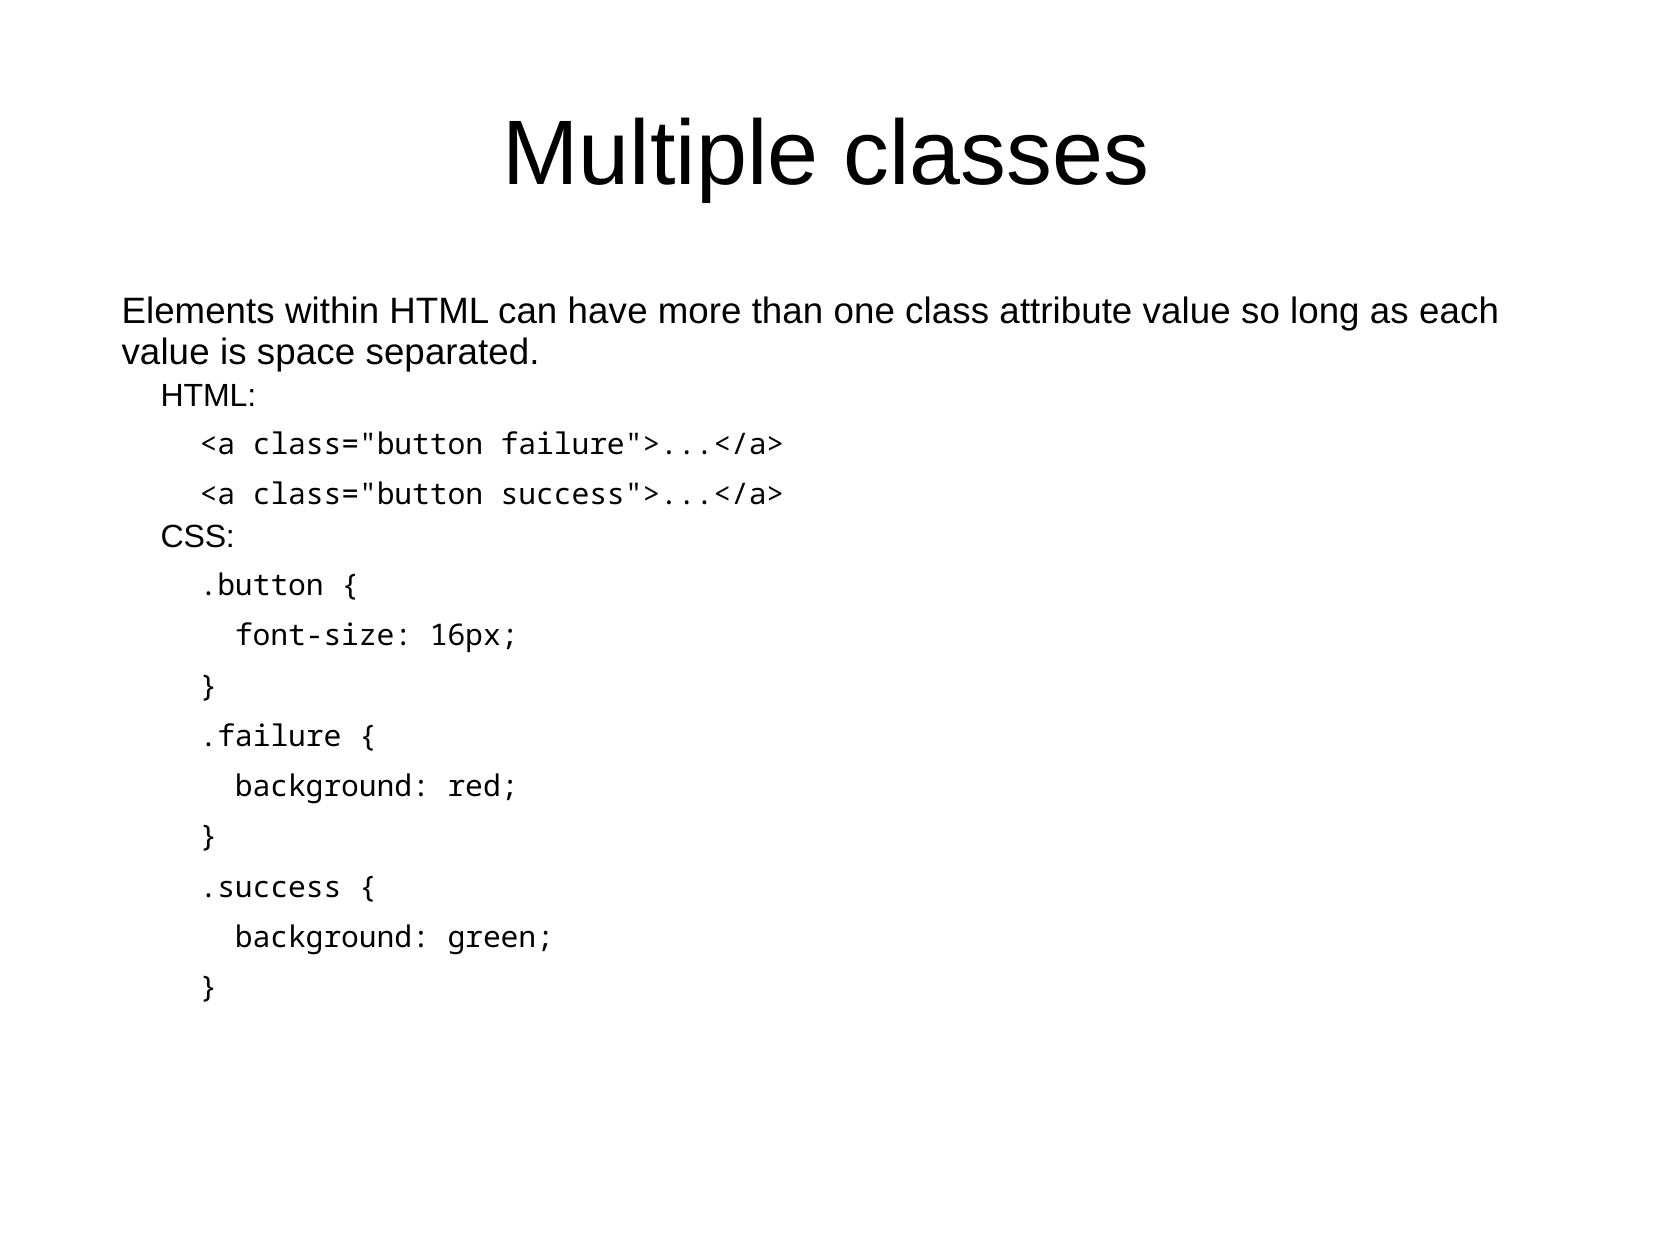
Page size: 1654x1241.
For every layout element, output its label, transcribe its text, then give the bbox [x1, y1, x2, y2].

list Elements within HTML can have more than one class attribute value so long as each value is space separated. HTML: <a class="button failure">...</a> <a class="button success">...</a> CSS: .button { font-size: 16px; } .failure { background: red; } .success { background: green; } [82, 290, 1571, 1010]
title Multiple classes [82, 49, 1571, 257]
